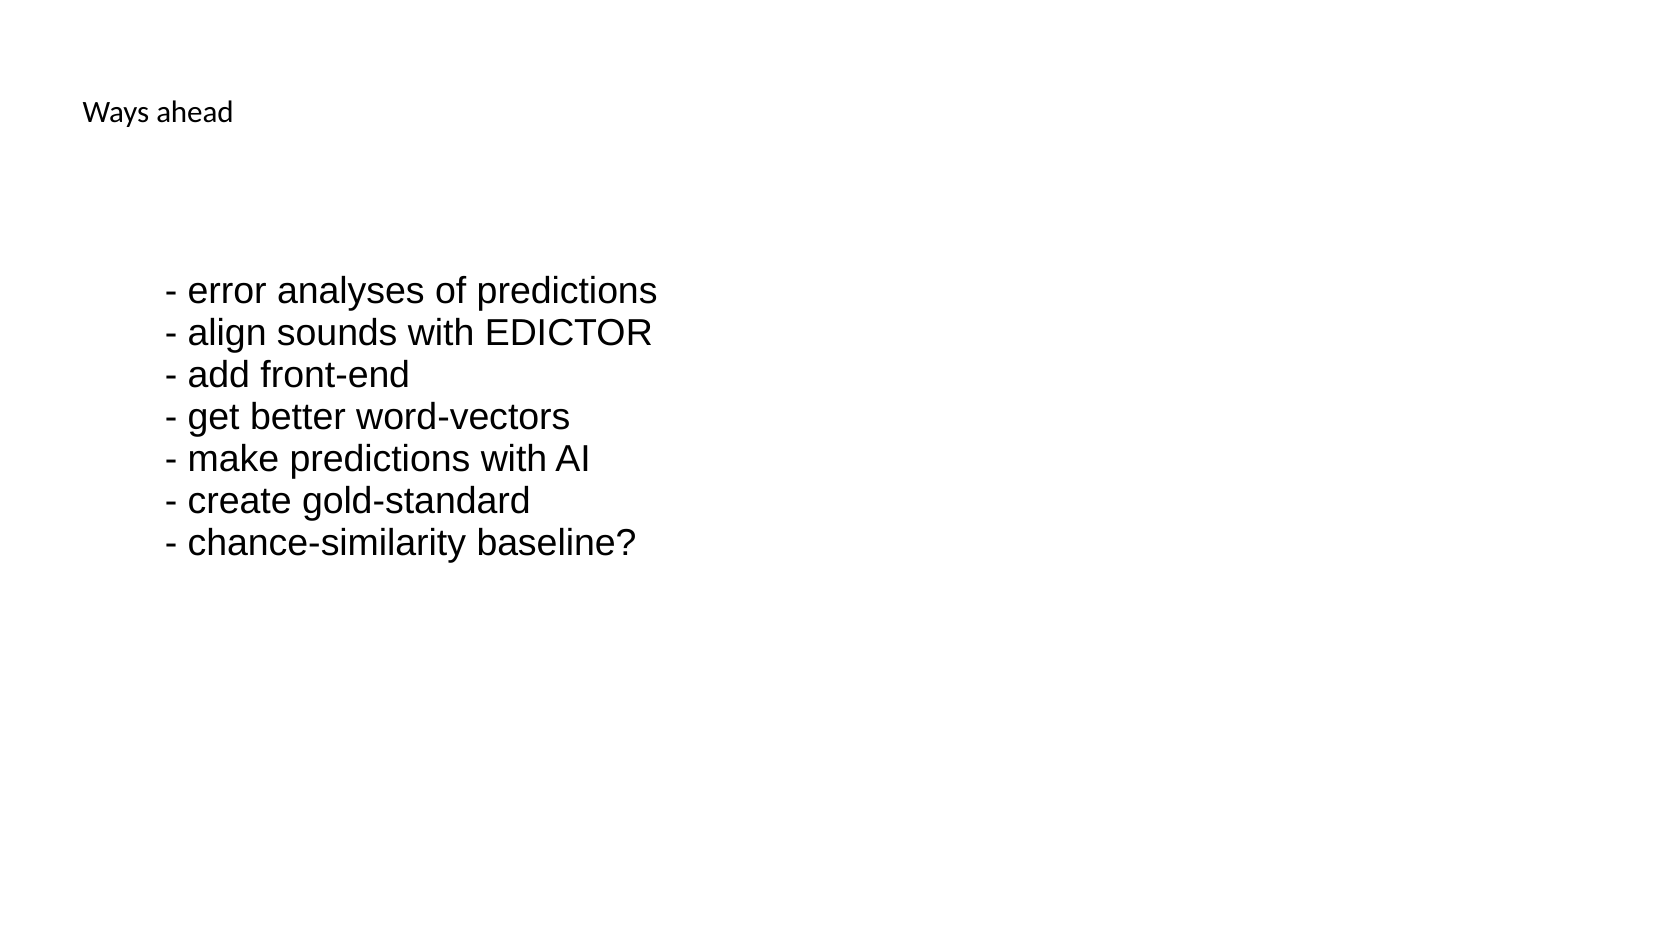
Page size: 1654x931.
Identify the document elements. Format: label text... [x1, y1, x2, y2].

title Ways ahead [82, 37, 1571, 193]
text_box - error analyses of predictions - align sounds with EDICTOR - add front-end - get better word-vectors - make predictions with AI - create gold-standard - chance-similarity baseline? [150, 262, 673, 572]
